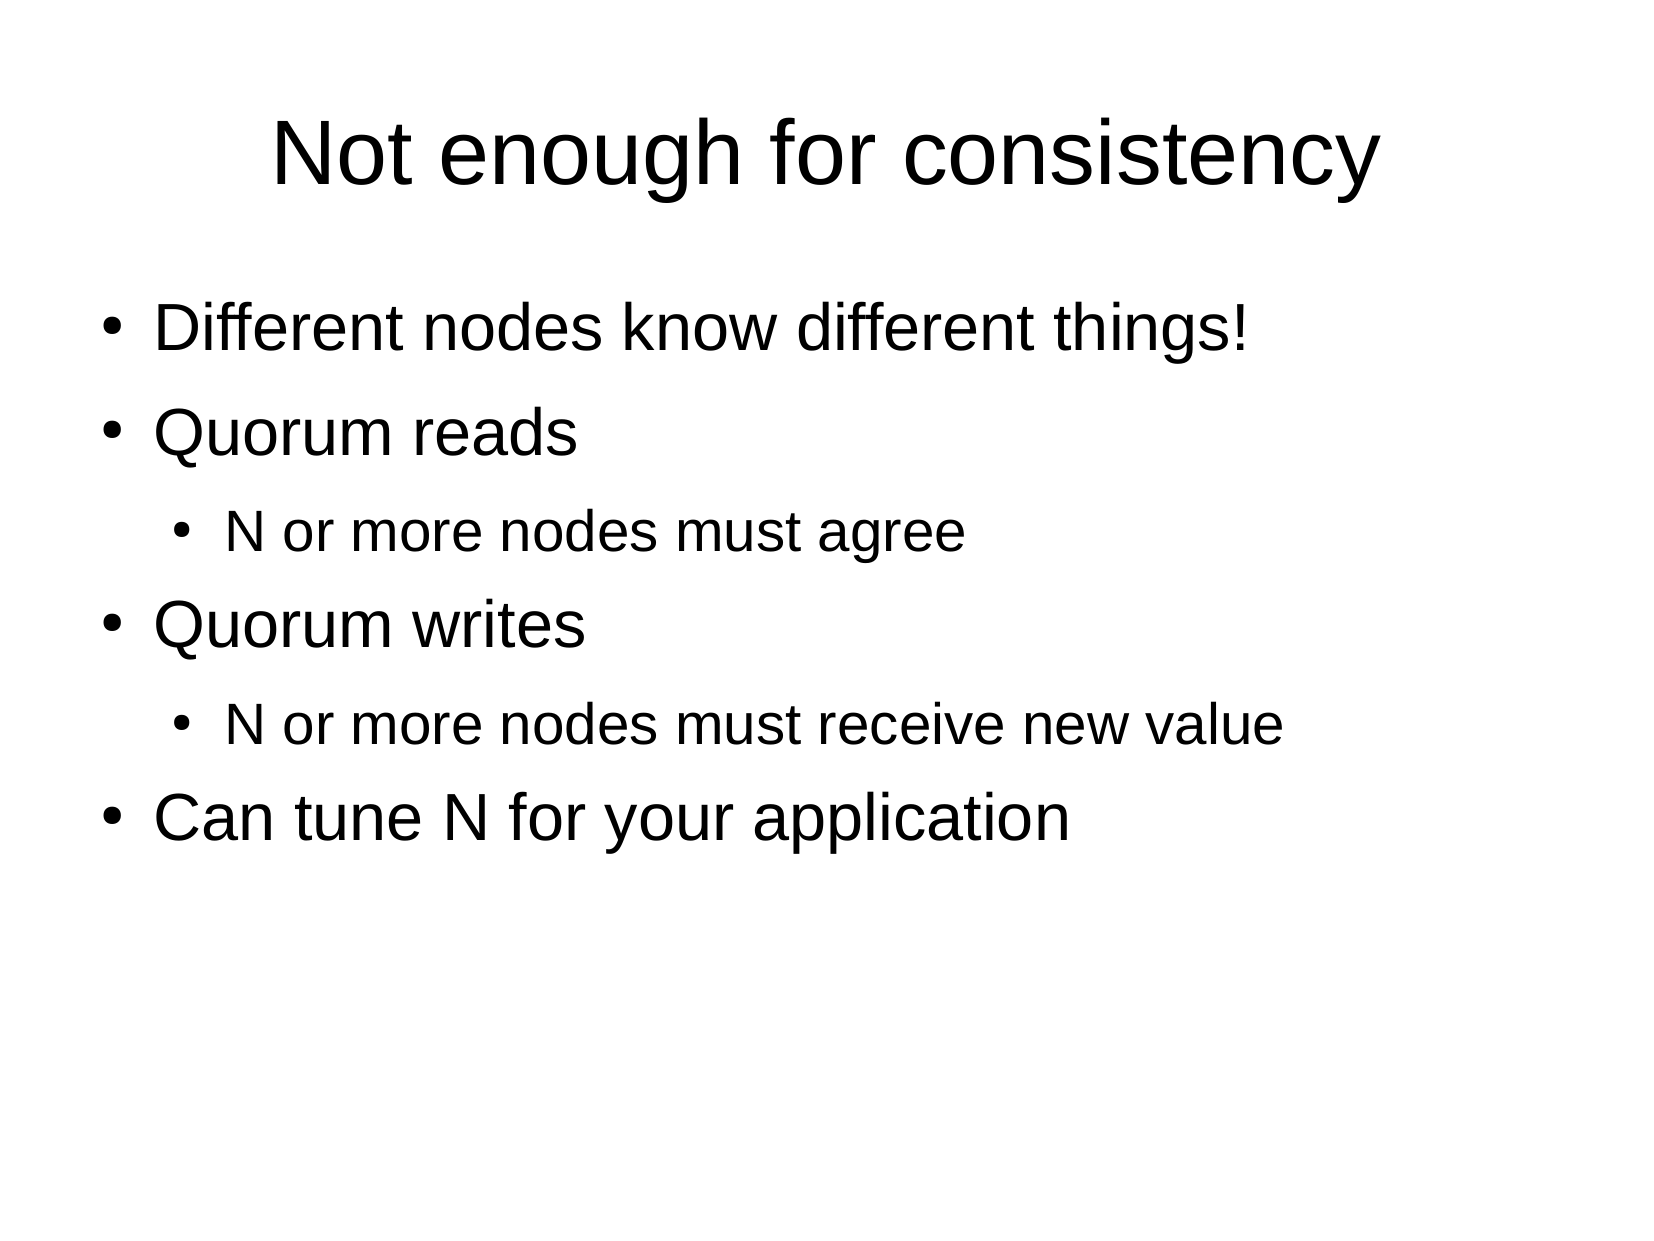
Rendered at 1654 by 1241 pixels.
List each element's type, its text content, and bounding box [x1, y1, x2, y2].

title Not enough for consistency [82, 49, 1571, 257]
list Different nodes know different things! Quorum reads N or more nodes must agree Quorum writes N or more nodes must receive new value Can tune N for your application [82, 290, 1571, 1109]
